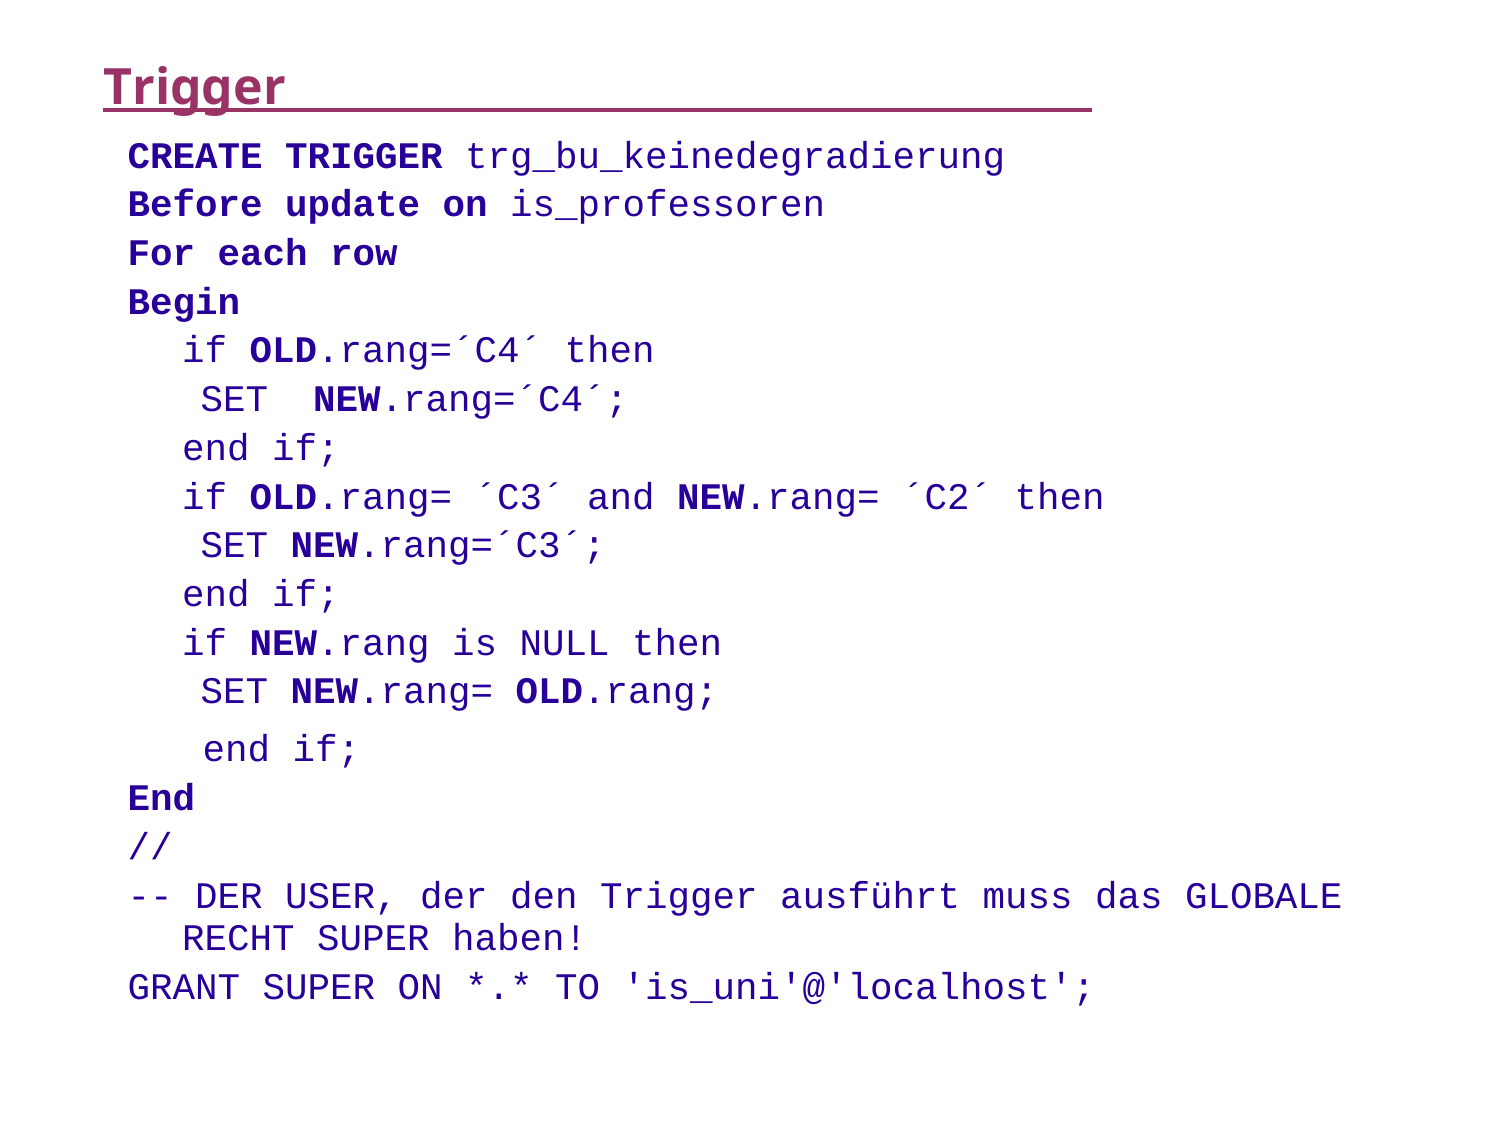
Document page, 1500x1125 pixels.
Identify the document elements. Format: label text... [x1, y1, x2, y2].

title Trigger [88, 5, 1364, 165]
list CREATE TRIGGER trg_bu_keinedegradierung Before update on is_professoren For each row Begin if OLD.rang=´C4´ then SET NEW.rang=´C4´; end if; if OLD.rang= ´C3´ and NEW.rang= ´C2´ then SET NEW.rang=´C3´; end if; if NEW.rang is NULL then SET NEW.rang= OLD.rang; end if; End // -- DER USER, der den Trigger ausführt muss das GLOBALE RECHT SUPER haben! GRANT SUPER ON *.* TO 'is_uni'@'localhost'; [112, 129, 1388, 1115]
